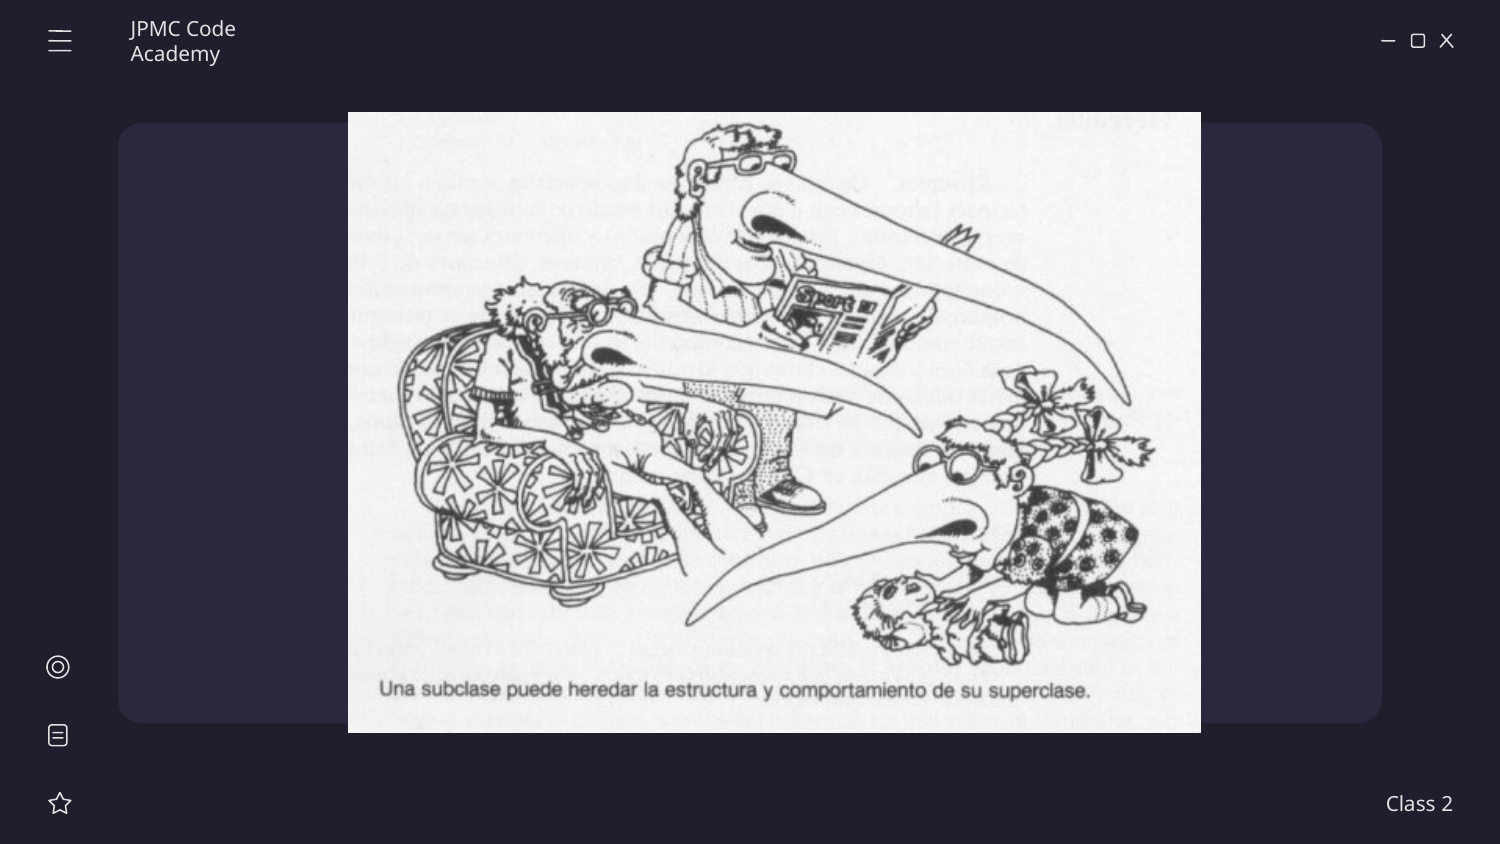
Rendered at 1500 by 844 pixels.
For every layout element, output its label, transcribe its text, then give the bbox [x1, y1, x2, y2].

subtitle JPMC Code Academy [130, 18, 306, 64]
subtitle Class 2 [1278, 780, 1453, 826]
picture [348, 112, 1201, 733]
